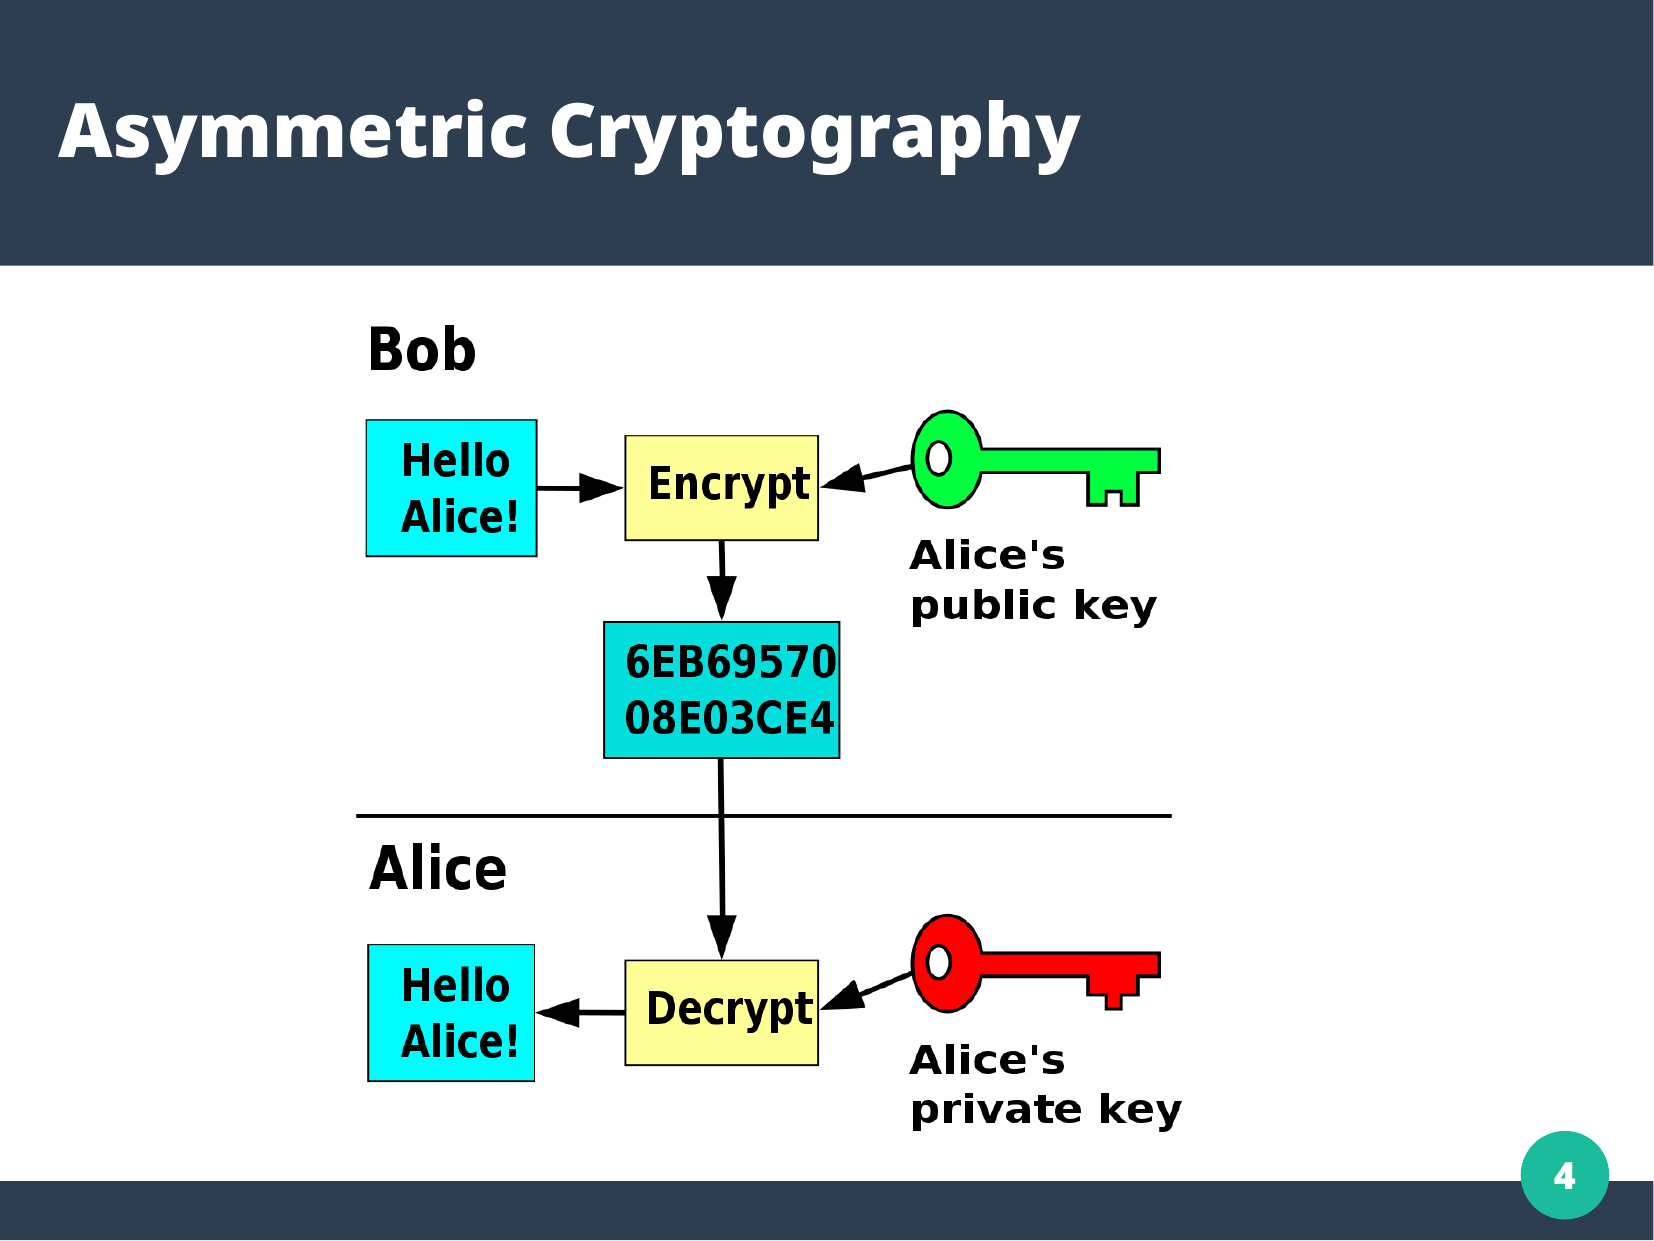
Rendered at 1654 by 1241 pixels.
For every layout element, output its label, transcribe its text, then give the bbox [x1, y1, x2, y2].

picture [315, 290, 1216, 1171]
title Asymmetric Cryptography [59, 49, 1595, 207]
